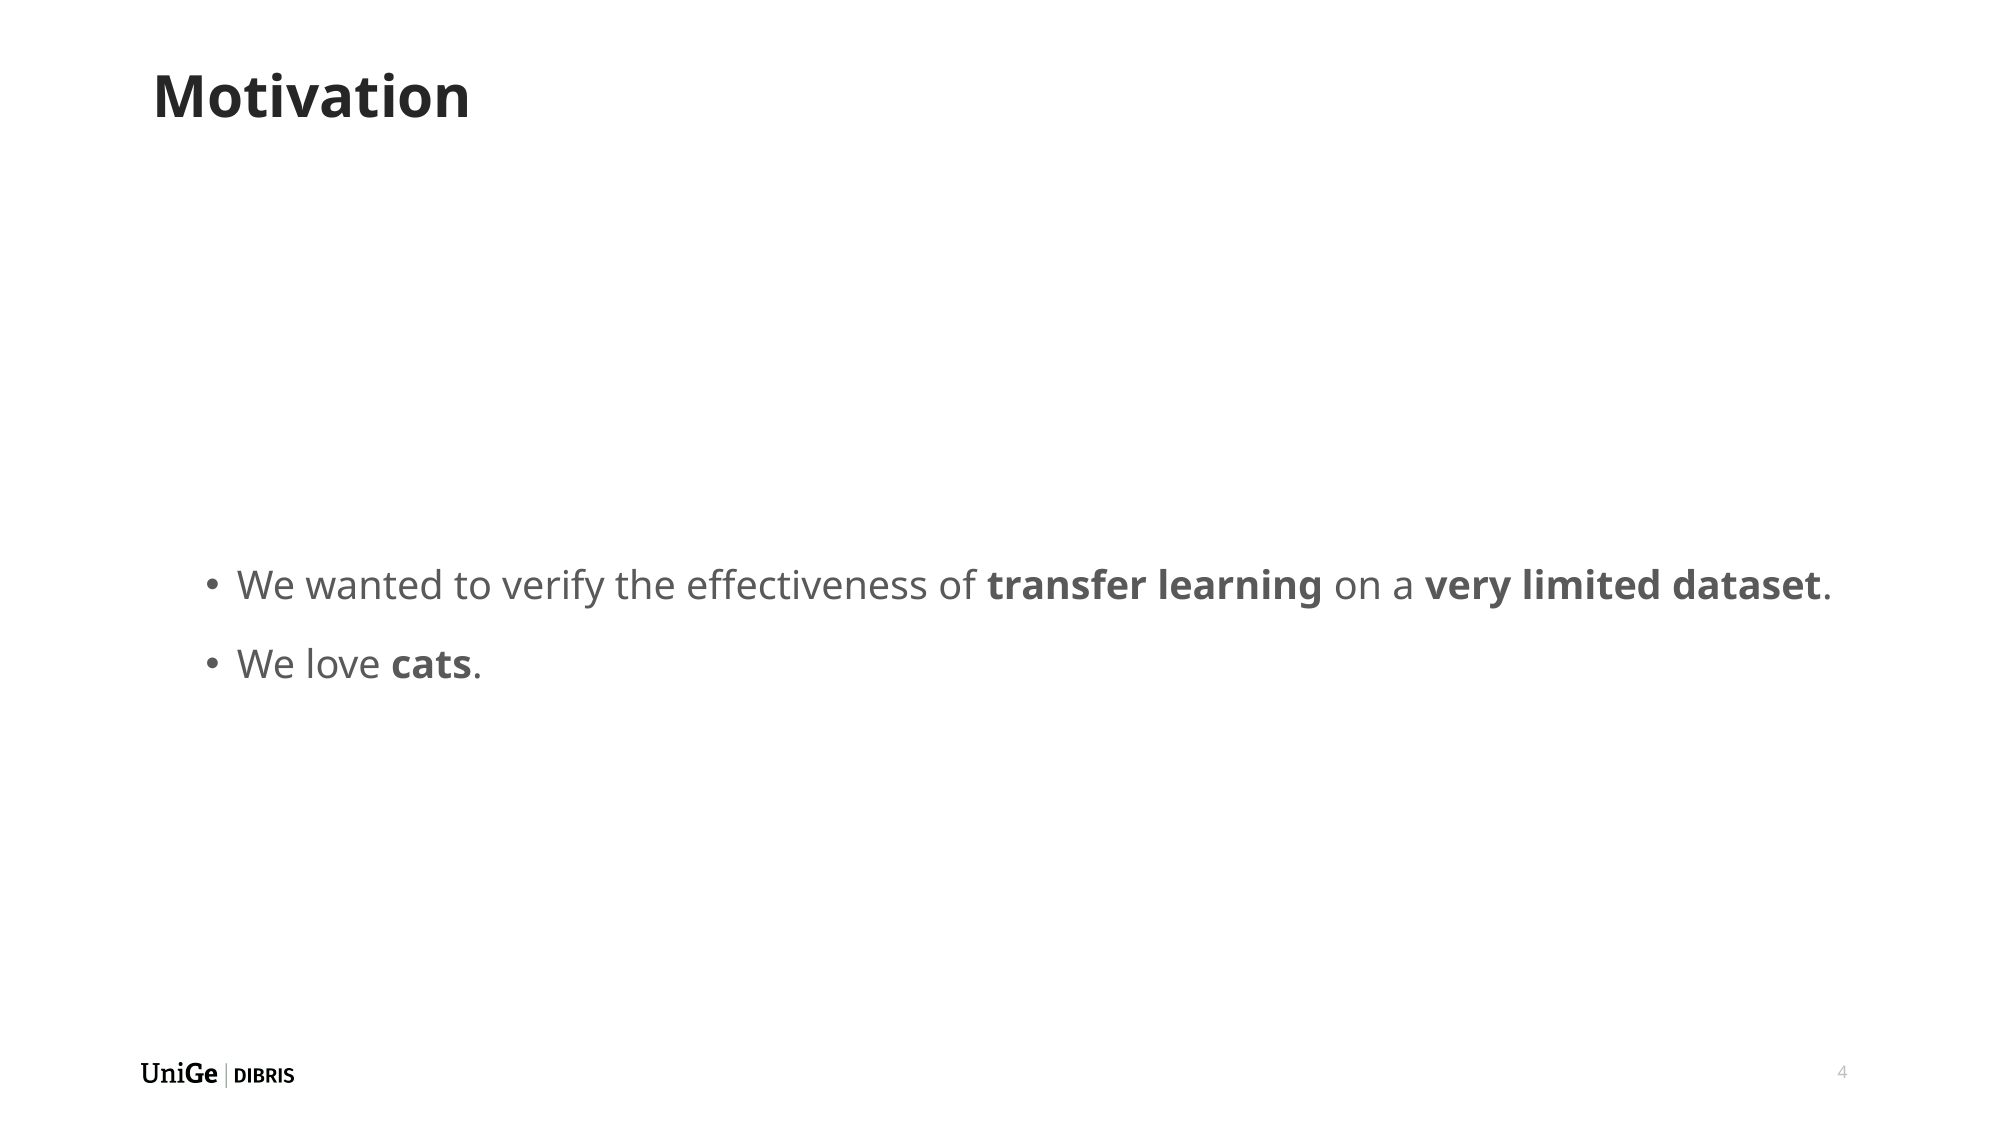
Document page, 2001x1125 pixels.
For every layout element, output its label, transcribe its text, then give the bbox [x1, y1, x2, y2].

title Motivation [137, 59, 1863, 223]
list We wanted to verify the effectiveness of transfer learning on a very limited dataset. We love cats. [137, 251, 1863, 914]
picture [141, 1062, 294, 1088]
slide_number 1 [1412, 1042, 1863, 1103]
